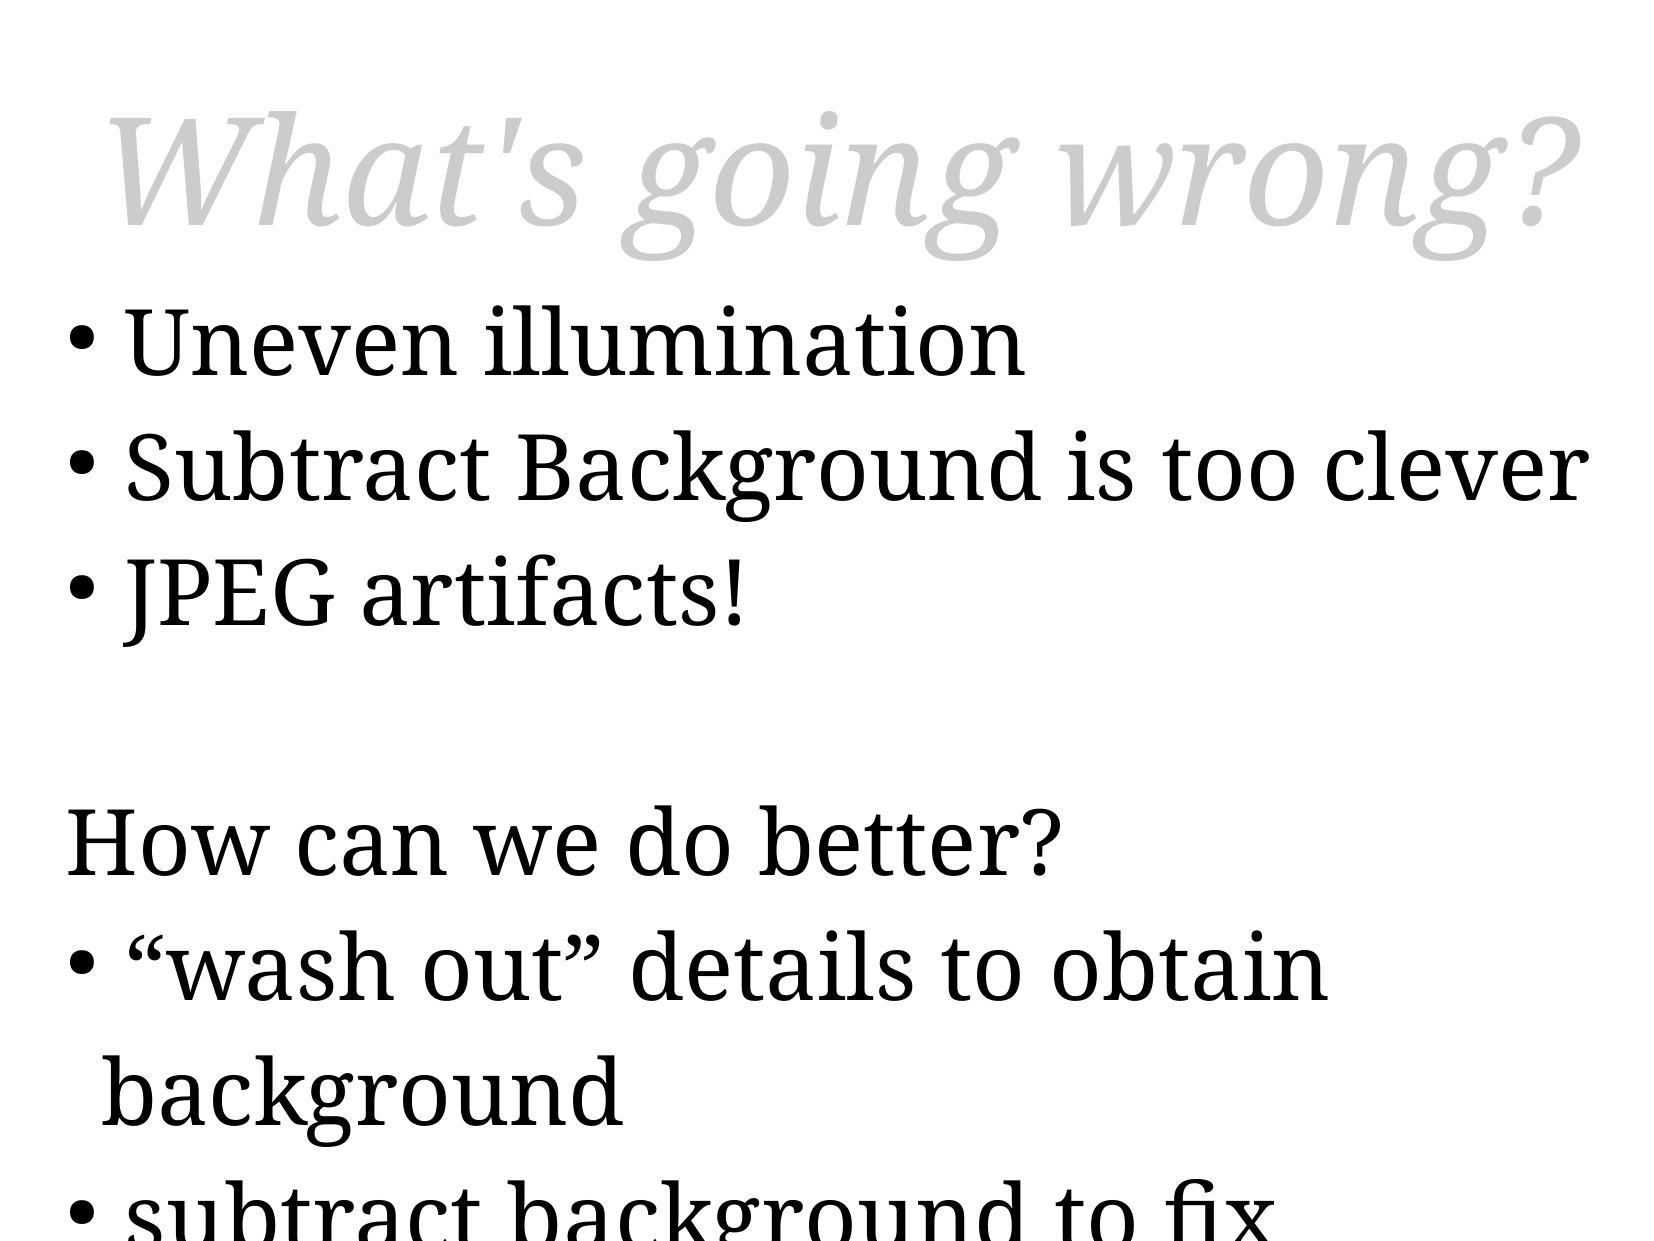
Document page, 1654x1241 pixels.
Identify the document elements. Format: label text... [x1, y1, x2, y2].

text_box What's going wrong? [81, 57, 1654, 239]
text_box Uneven illumination Subtract Background is too clever JPEG artifacts! How can we do better? “wash out” details to obtain background subtract background to fix illumination [50, 270, 1626, 996]
